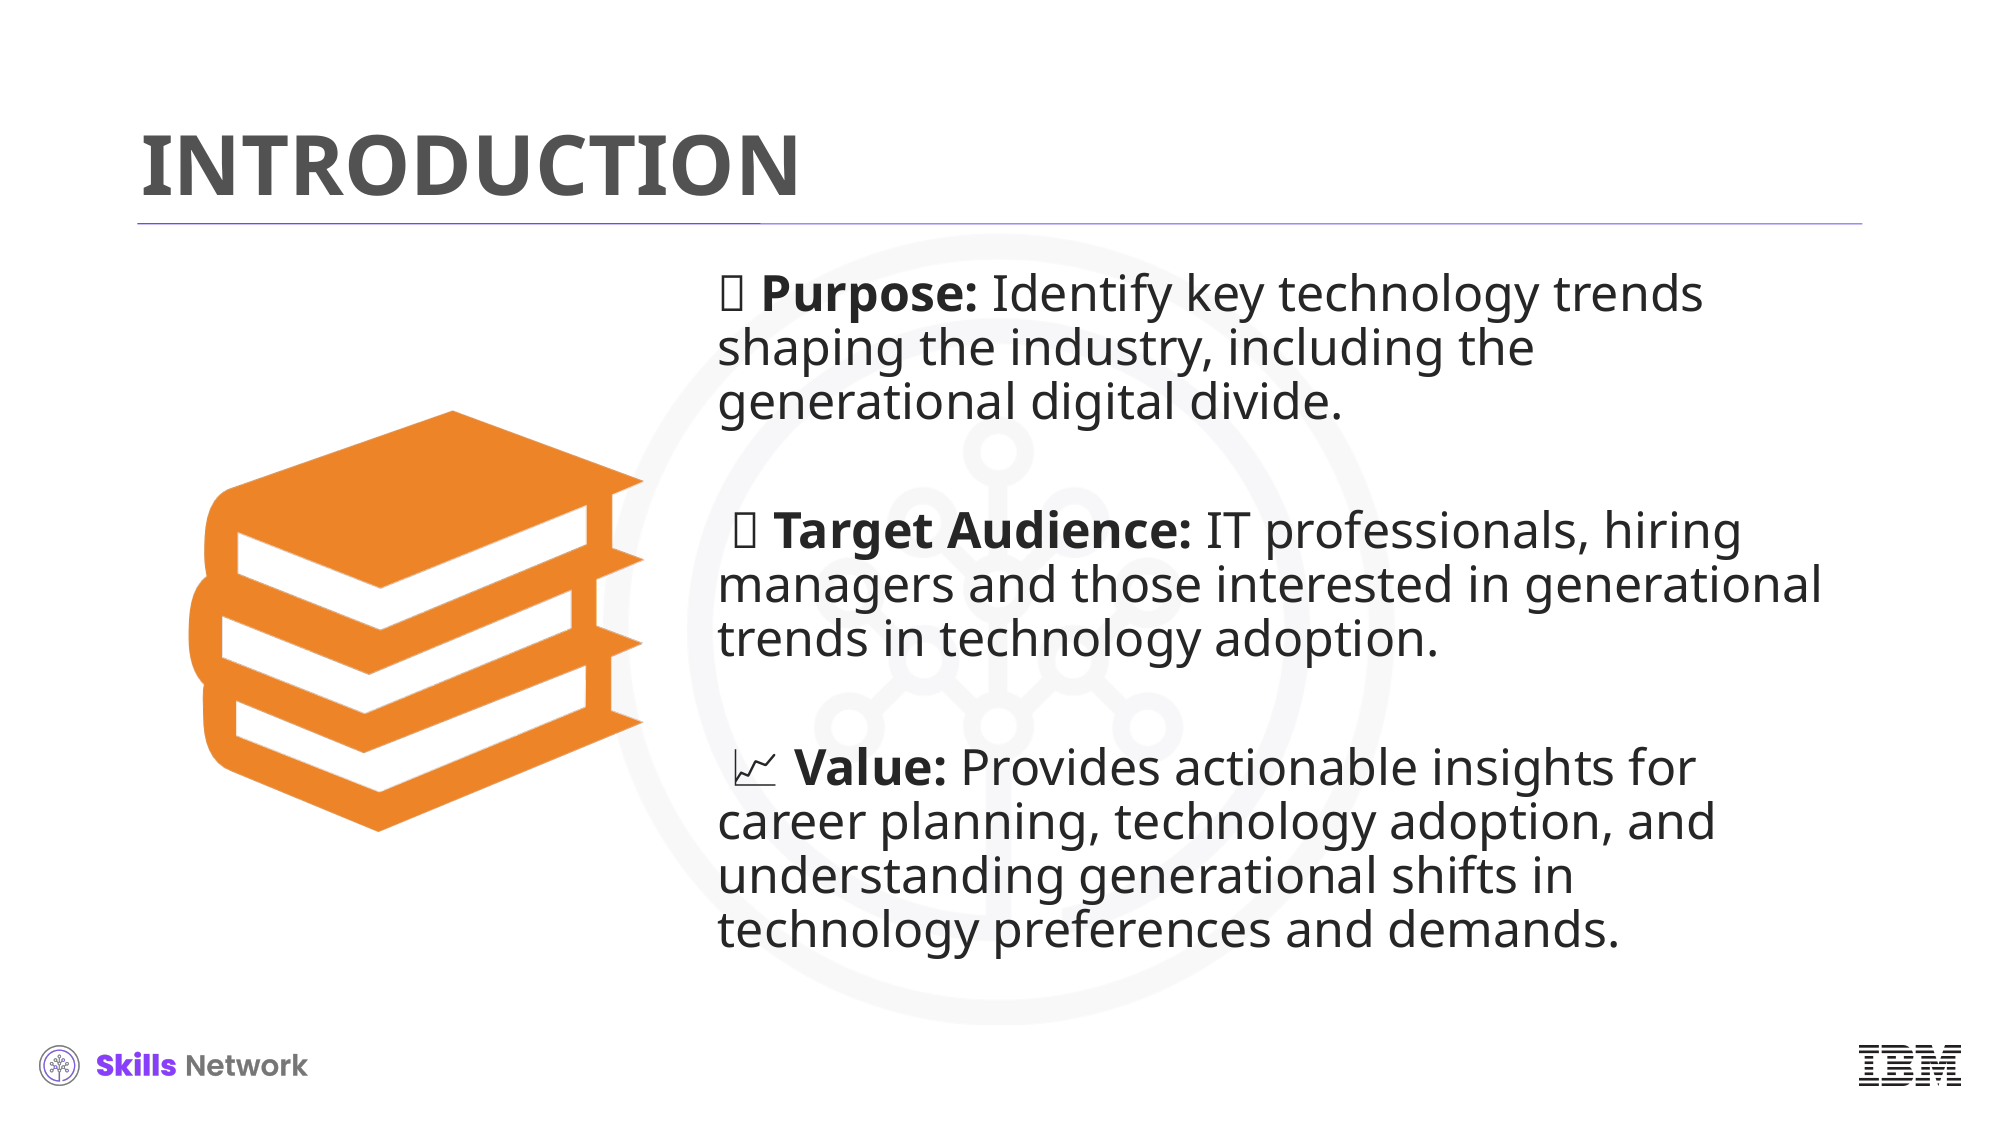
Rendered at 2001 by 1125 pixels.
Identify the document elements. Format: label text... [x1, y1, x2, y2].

picture [39, 1045, 308, 1086]
picture [163, 370, 665, 873]
title INTRODUCTION [126, 59, 1381, 278]
picture [1859, 1045, 1961, 1086]
text_box 🎯 Purpose: Identify key technology trends shaping the industry, including the generational digital divide. 👥 Target Audience: IT professionals, hiring managers and those interested in generational trends in technology adoption. 📈 Value: Provides actionable insights for career planning, technology adoption, and understanding generational shifts in technology preferences and demands. [702, 261, 1863, 1014]
